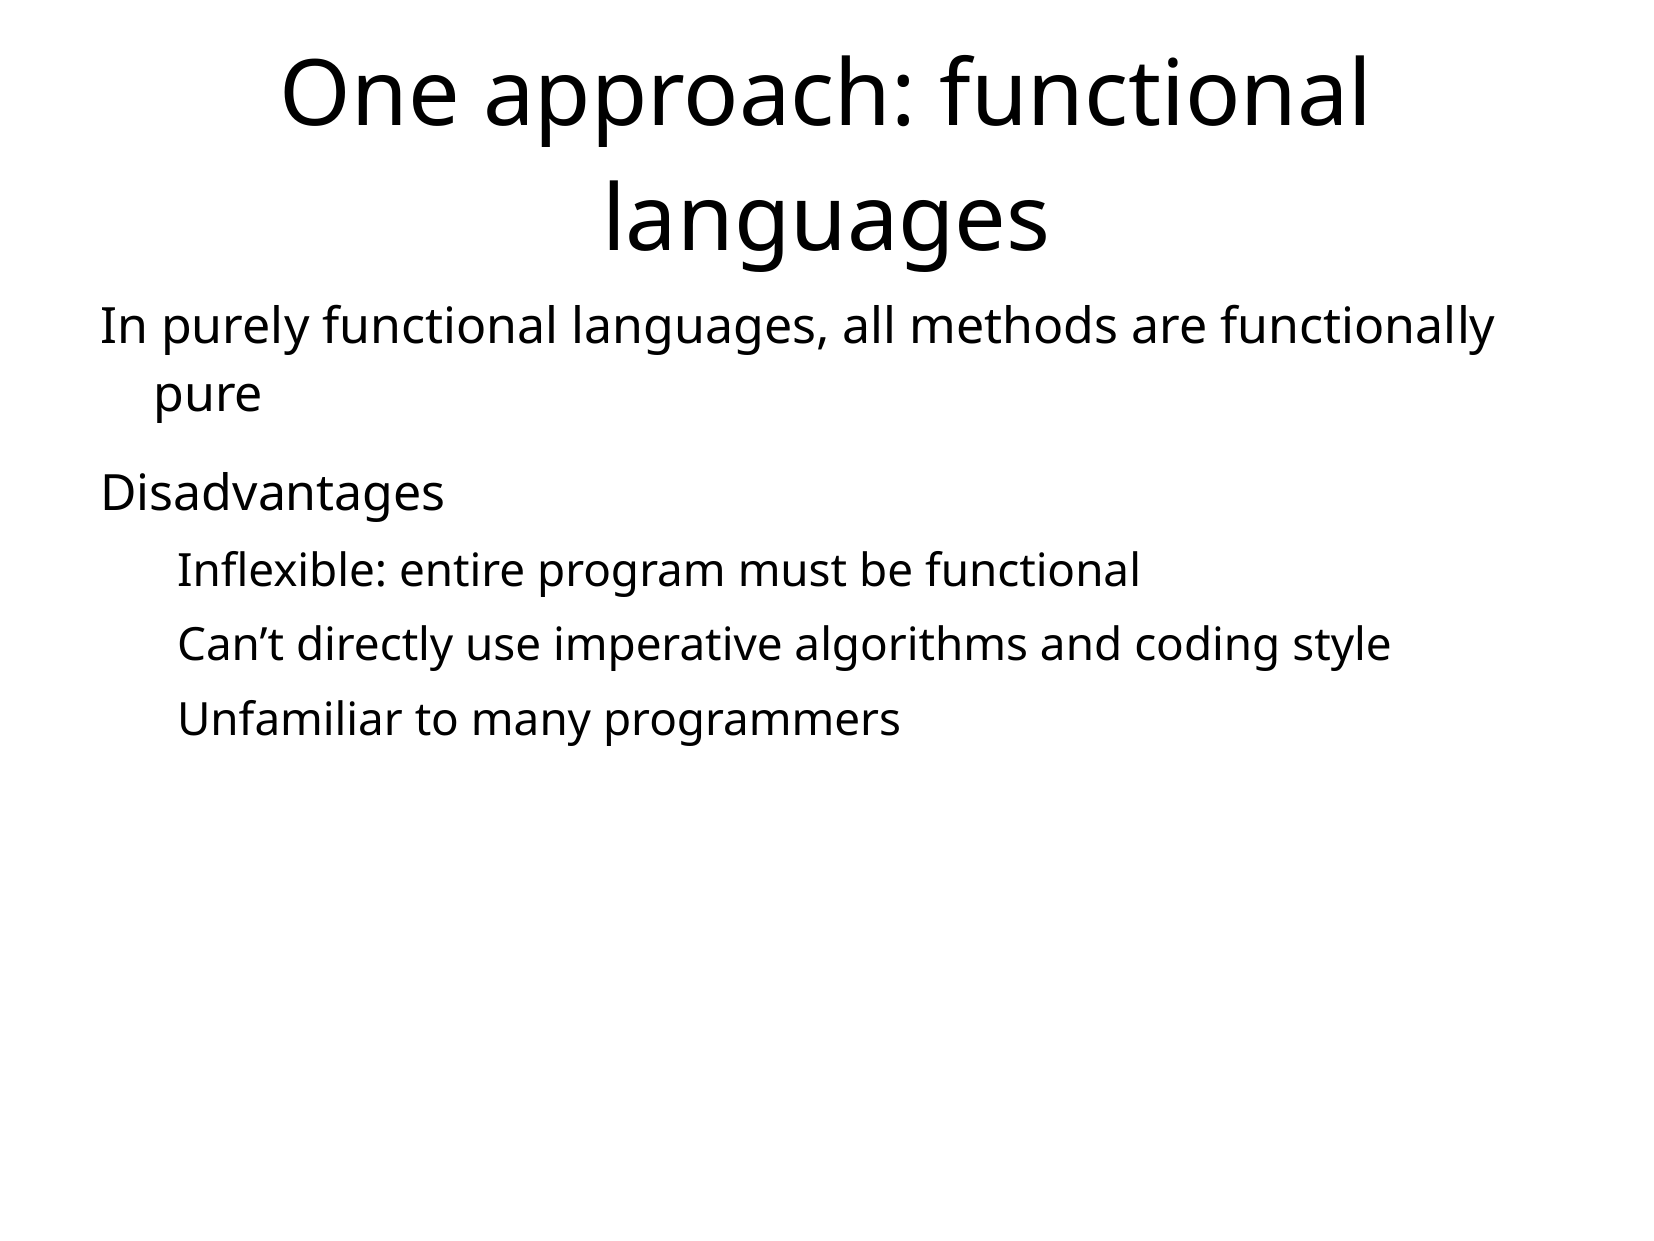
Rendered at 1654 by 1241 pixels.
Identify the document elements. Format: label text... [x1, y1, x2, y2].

list In purely functional languages, all methods are functionally pure Disadvantages Inflexible: entire program must be functional Can’t directly use imperative algorithms and coding style Unfamiliar to many programmers [82, 290, 1571, 1094]
title One approach: functional languages [82, 56, 1571, 250]
